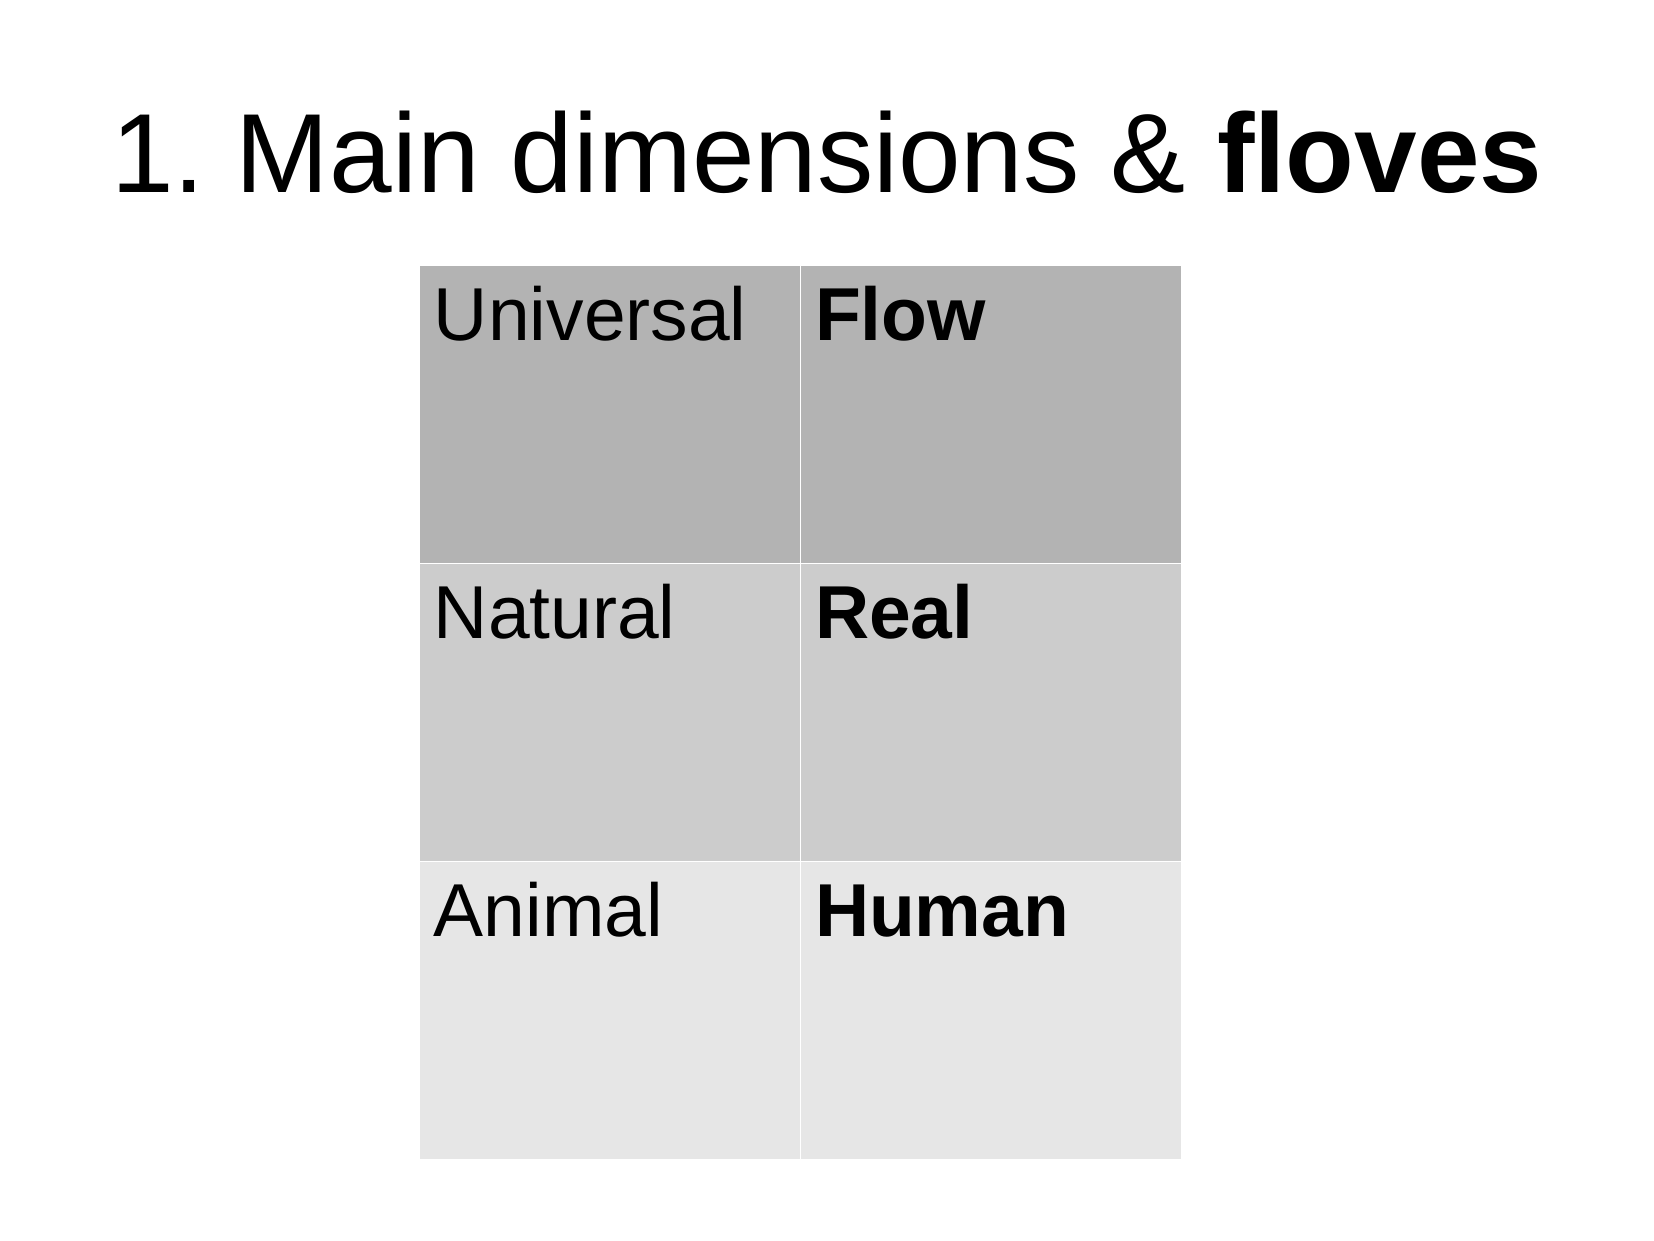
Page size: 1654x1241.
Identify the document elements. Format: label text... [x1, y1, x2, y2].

table_header Flow [801, 266, 1181, 563]
table_cell Animal [420, 862, 800, 1159]
table_cell Natural [420, 564, 800, 861]
table_cell Human [801, 862, 1181, 1159]
table_header Universal [420, 266, 800, 563]
table_cell Real [801, 564, 1181, 861]
subtitle [82, 0, 1571, 1241]
